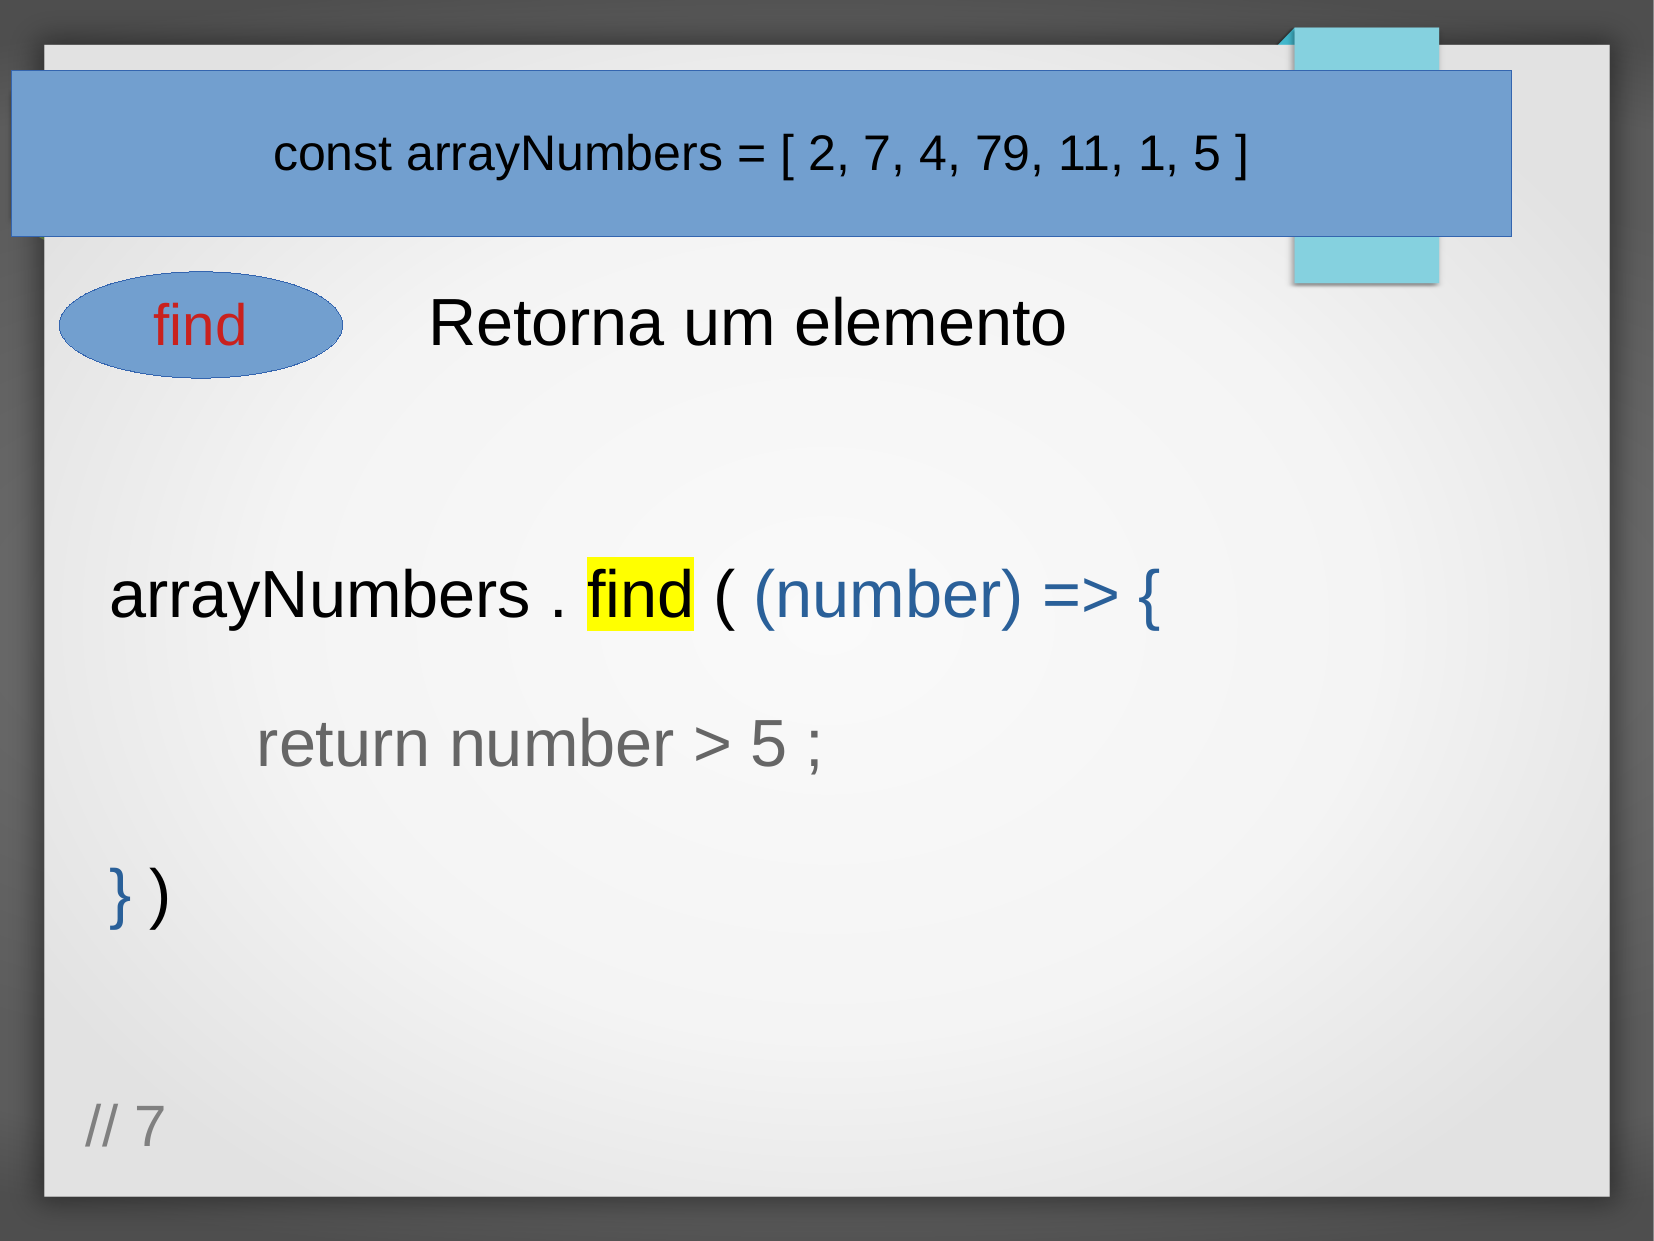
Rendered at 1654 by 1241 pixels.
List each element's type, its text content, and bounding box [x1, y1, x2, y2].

text_box // 7 [70, 1086, 182, 1167]
text_box arrayNumbers . find ( (number) => { return number > 5 ; } ) [94, 549, 1312, 938]
text_box find [59, 271, 343, 379]
text_box Retorna um elemento [413, 277, 1193, 379]
picture [0, 0, 1654, 1241]
text_box const arrayNumbers = [ 2, 7, 4, 79, 11, 1, 5 ] [11, 70, 1512, 237]
